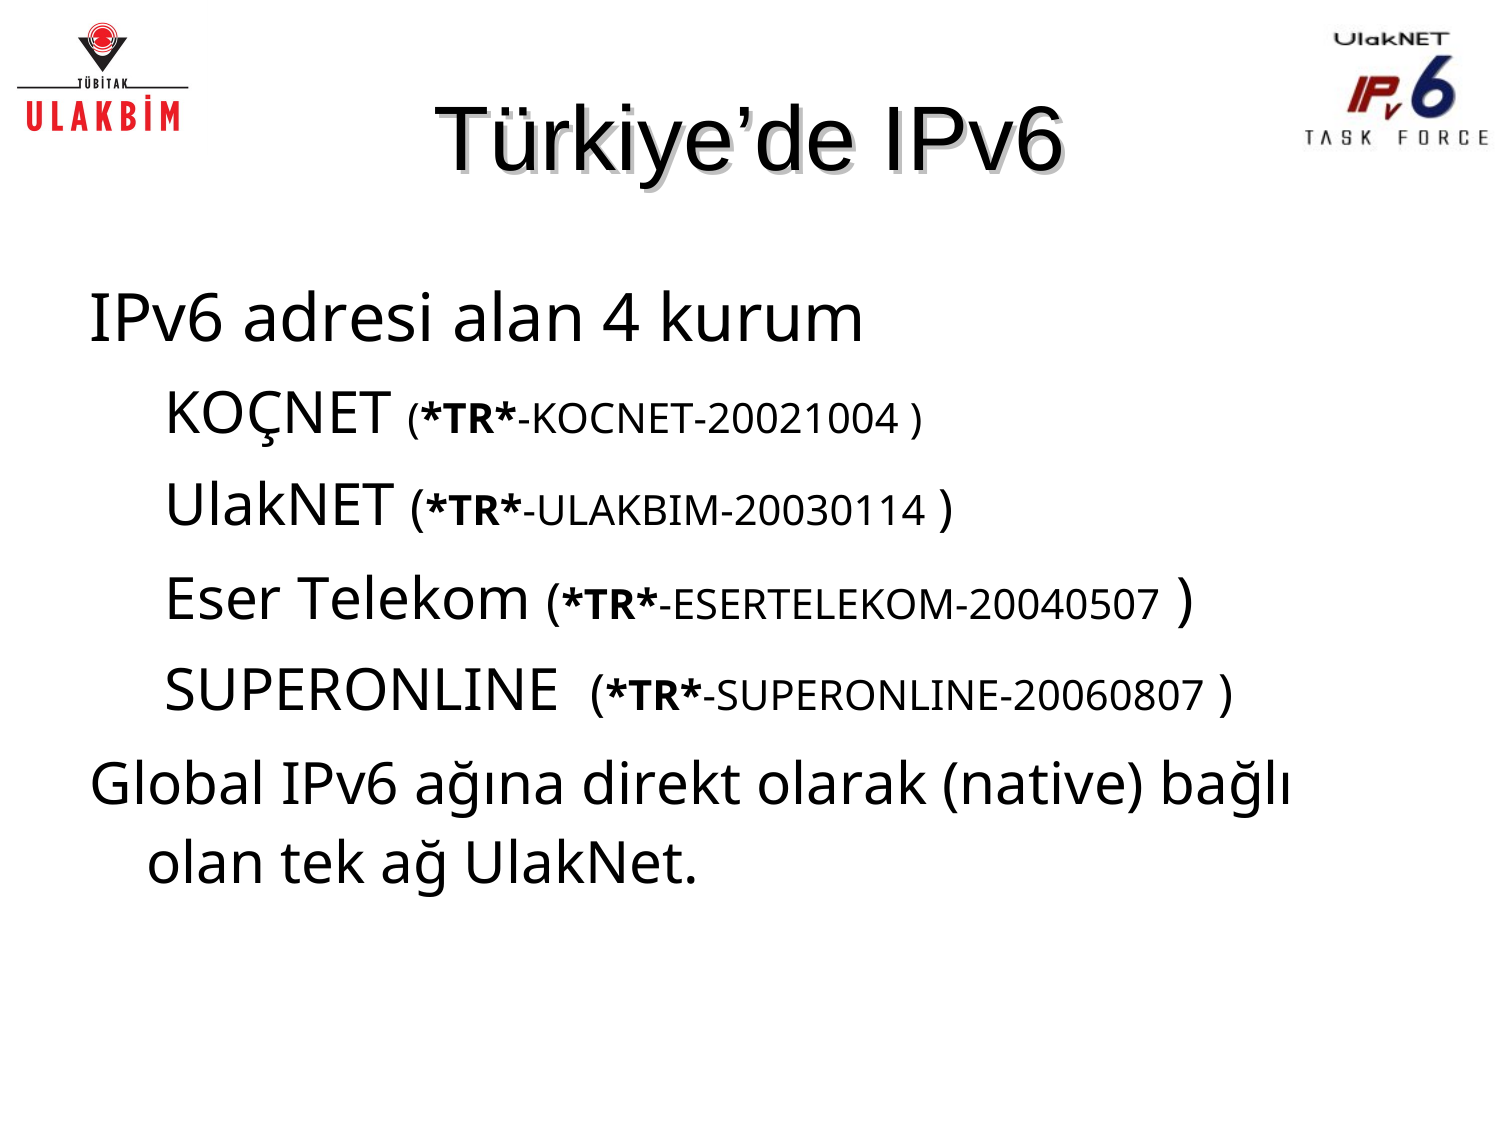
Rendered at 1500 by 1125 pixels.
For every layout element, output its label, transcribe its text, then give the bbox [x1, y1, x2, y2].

picture [0, 0, 208, 155]
list IPv6 adresi alan 4 kurum KOÇNET (*TR*-KOCNET-20021004 ) UlakNET (*TR*-ULAKBIM-20030114 ) Eser Telekom (*TR*-ESERTELEKOM-20040507 ) SUPERONLINE (*TR*-SUPERONLINE-20060807 ) Global IPv6 ağına direkt olarak (native) bağlı olan tek ağ UlakNet. [75, 262, 1426, 1006]
title Türkiye’de IPv6 [75, 45, 1426, 233]
picture [1292, 24, 1500, 157]
